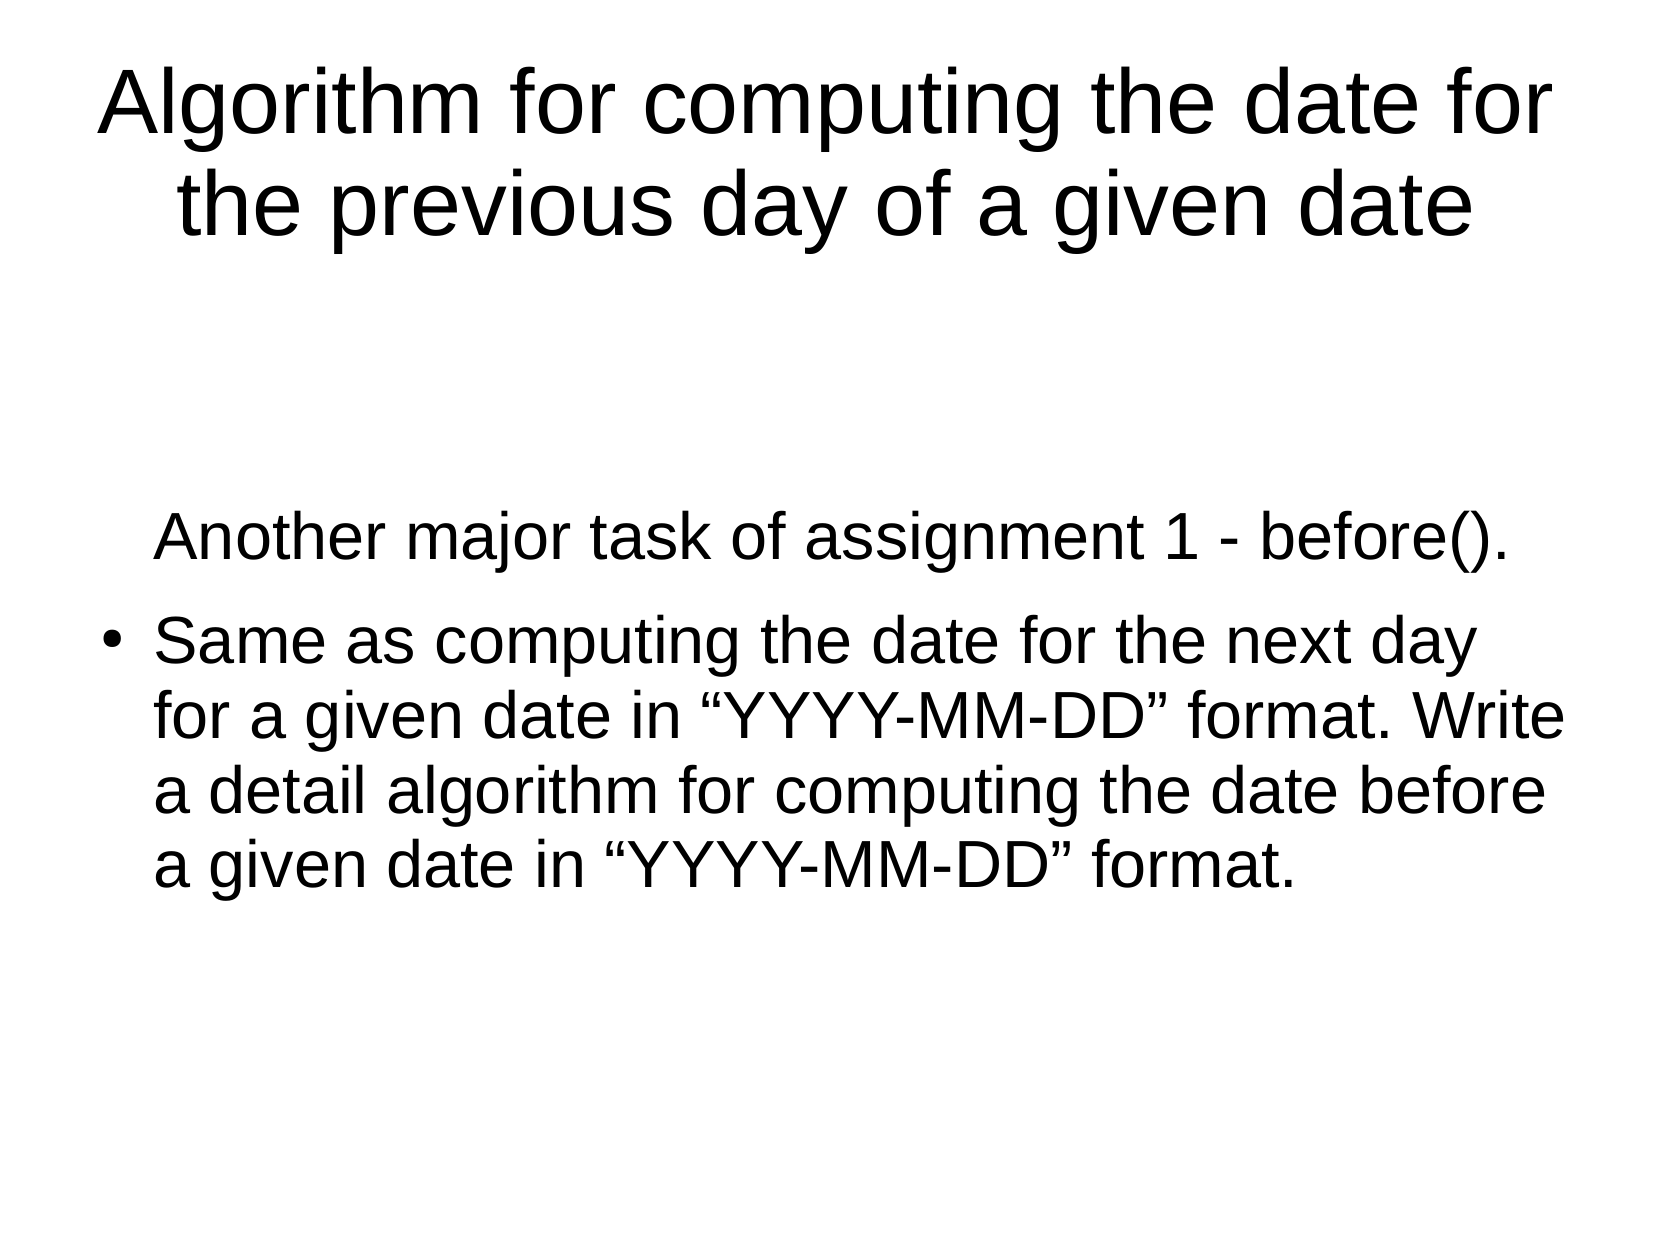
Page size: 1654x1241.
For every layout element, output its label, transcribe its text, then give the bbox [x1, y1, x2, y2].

title Algorithm for computing the date for the previous day of a given date [82, 49, 1571, 257]
list Another major task of assignment 1 - before(). Same as computing the date for the next day for a given date in “YYYY-MM-DD” format. Write a detail algorithm for computing the date before a given date in “YYYY-MM-DD” format. [82, 290, 1571, 1010]
